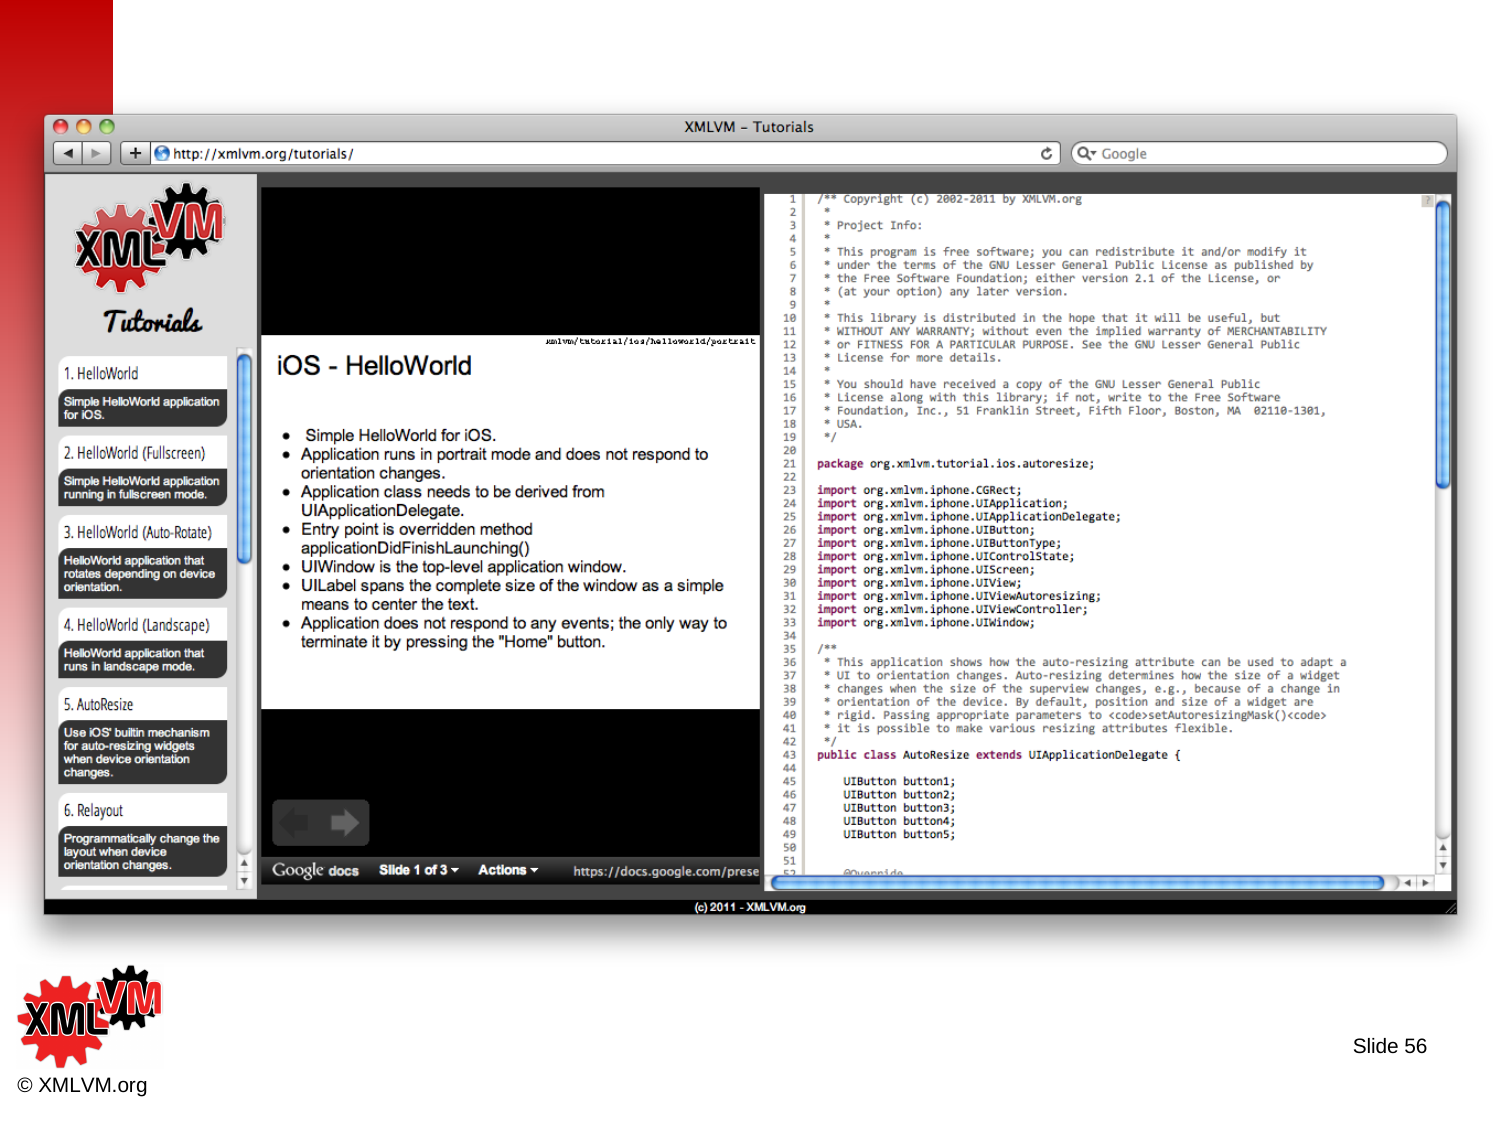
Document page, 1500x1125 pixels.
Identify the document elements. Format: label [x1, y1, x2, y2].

picture [0, 87, 1500, 1069]
